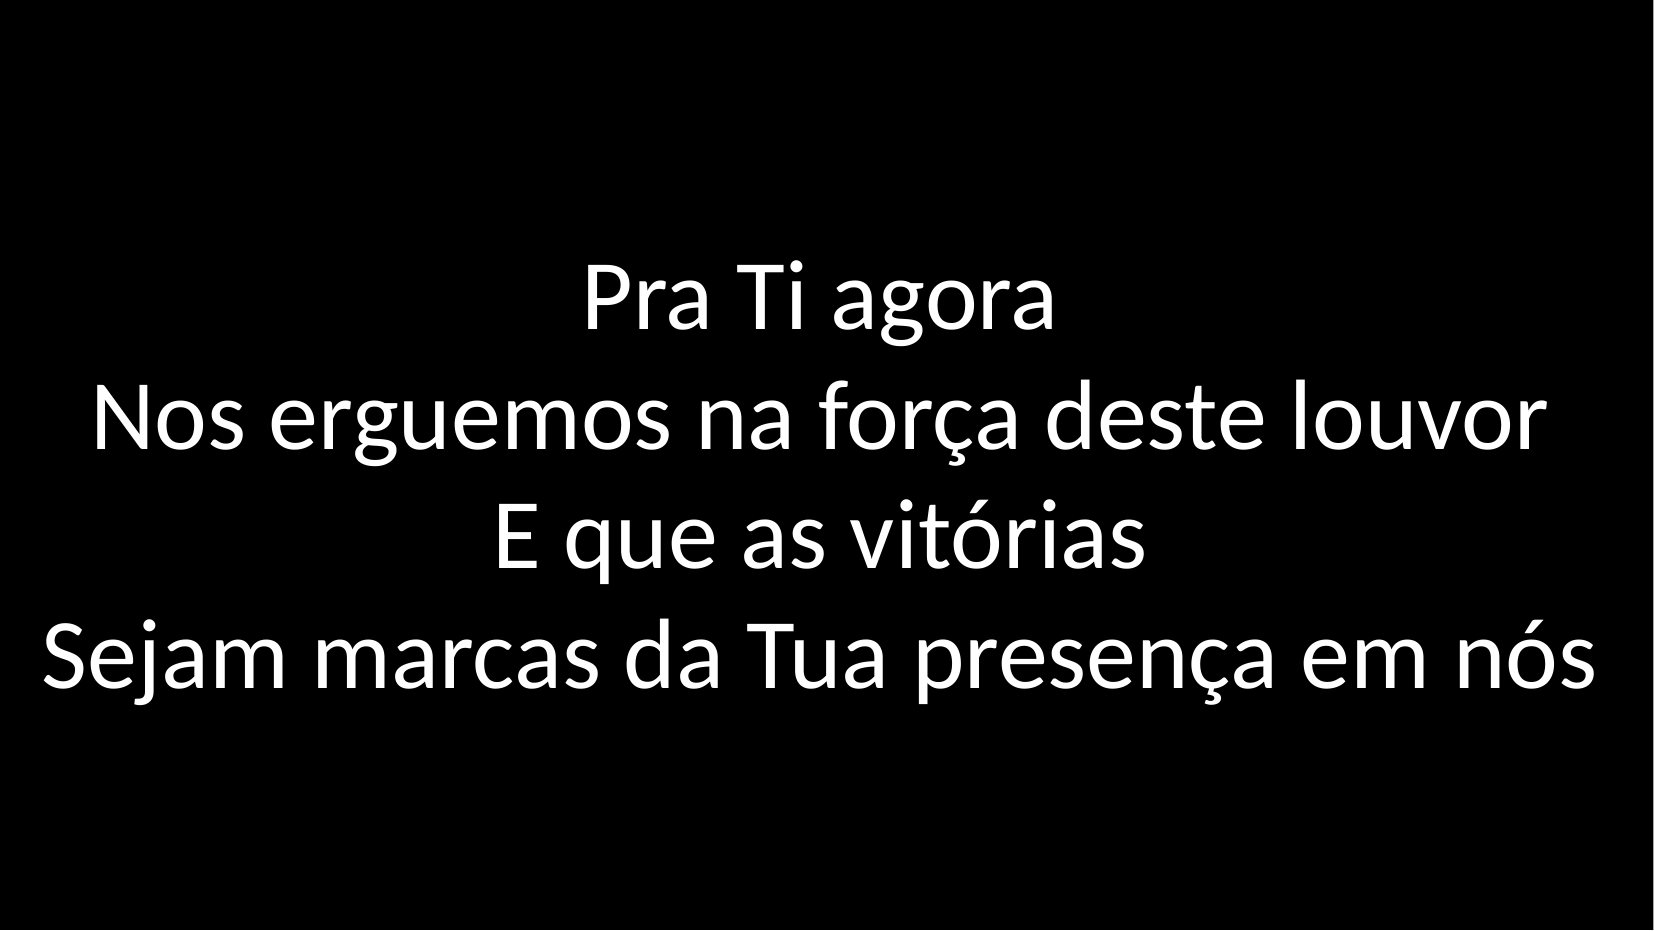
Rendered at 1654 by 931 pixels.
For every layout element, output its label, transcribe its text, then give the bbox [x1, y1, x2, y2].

title Pra Ti agora Nos erguemos na força deste louvor E que as vitórias Sejam marcas da Tua presença em nós [25, 37, 1615, 901]
